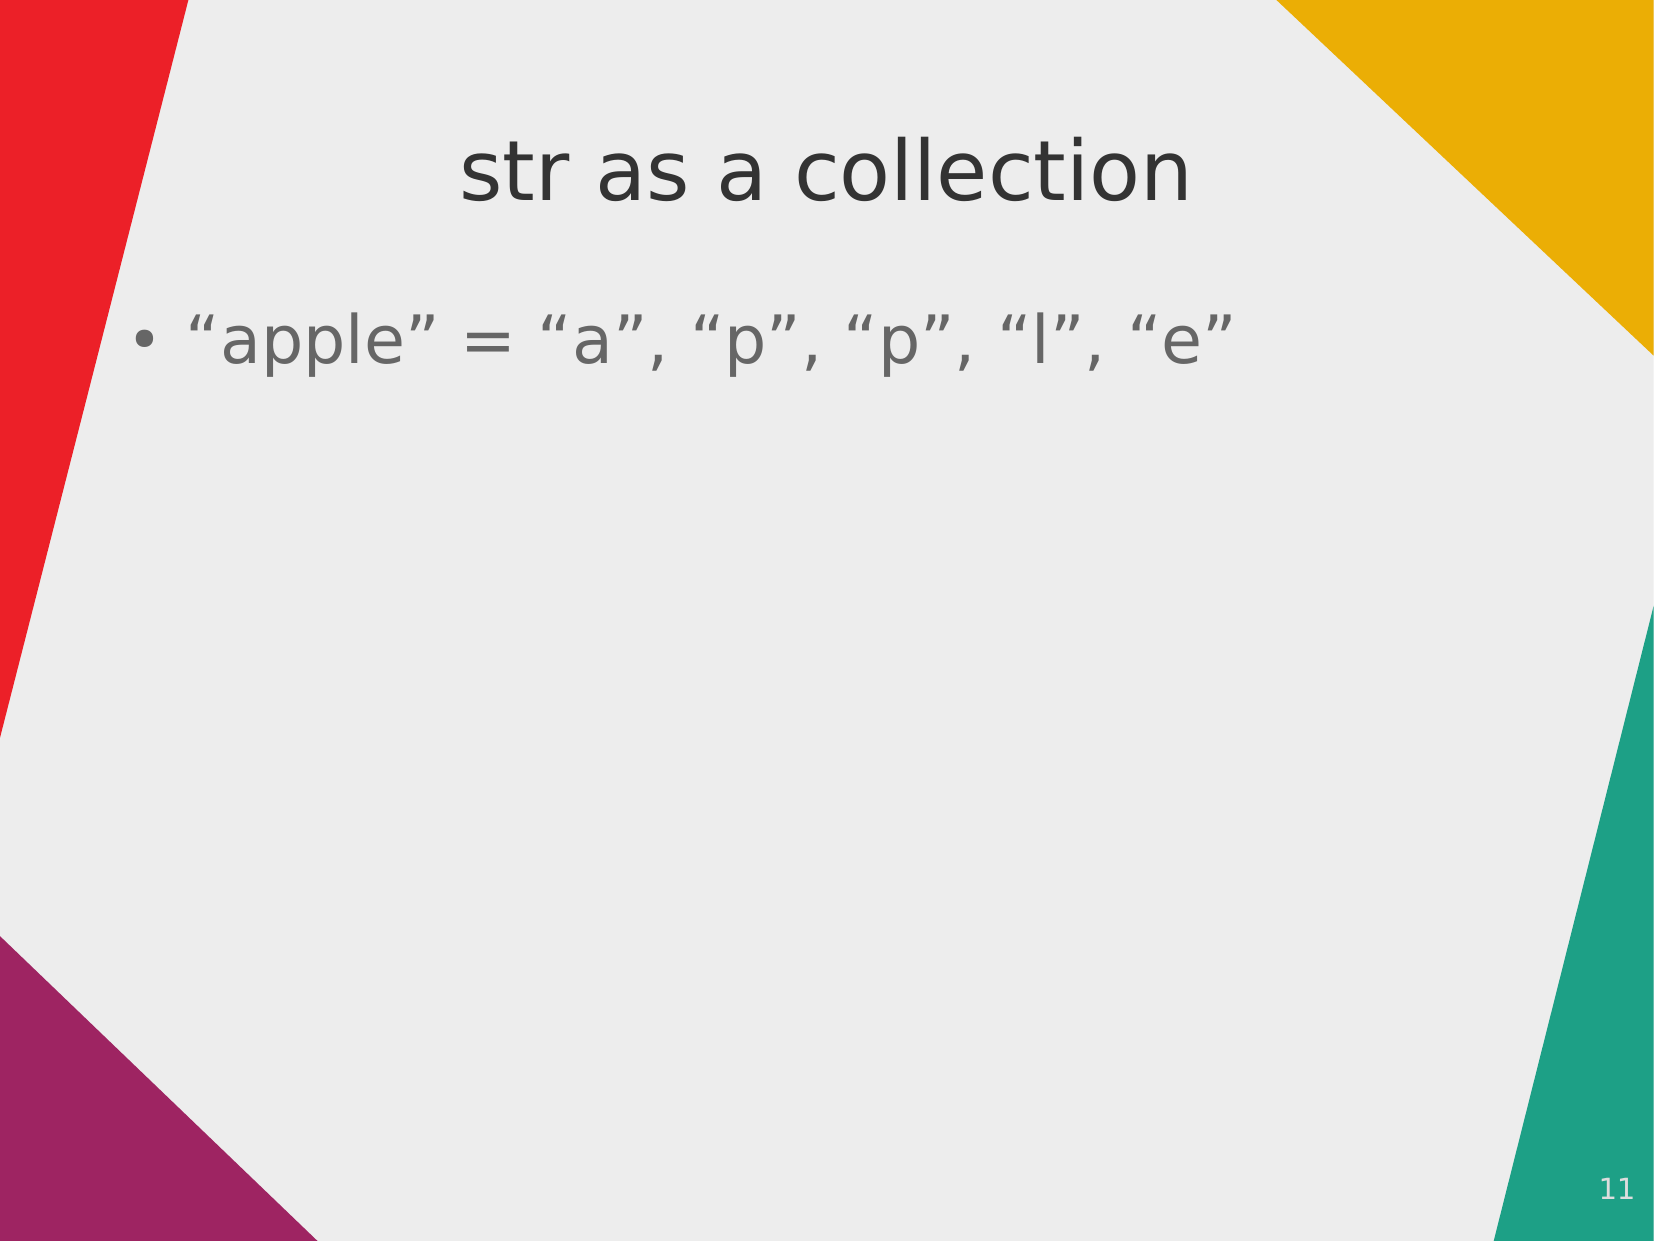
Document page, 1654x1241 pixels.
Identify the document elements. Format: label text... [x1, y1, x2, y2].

list “apple” = “a”, “p”, “p”, “l”, “e” [114, 302, 1539, 1033]
title str as a collection [114, 73, 1539, 271]
